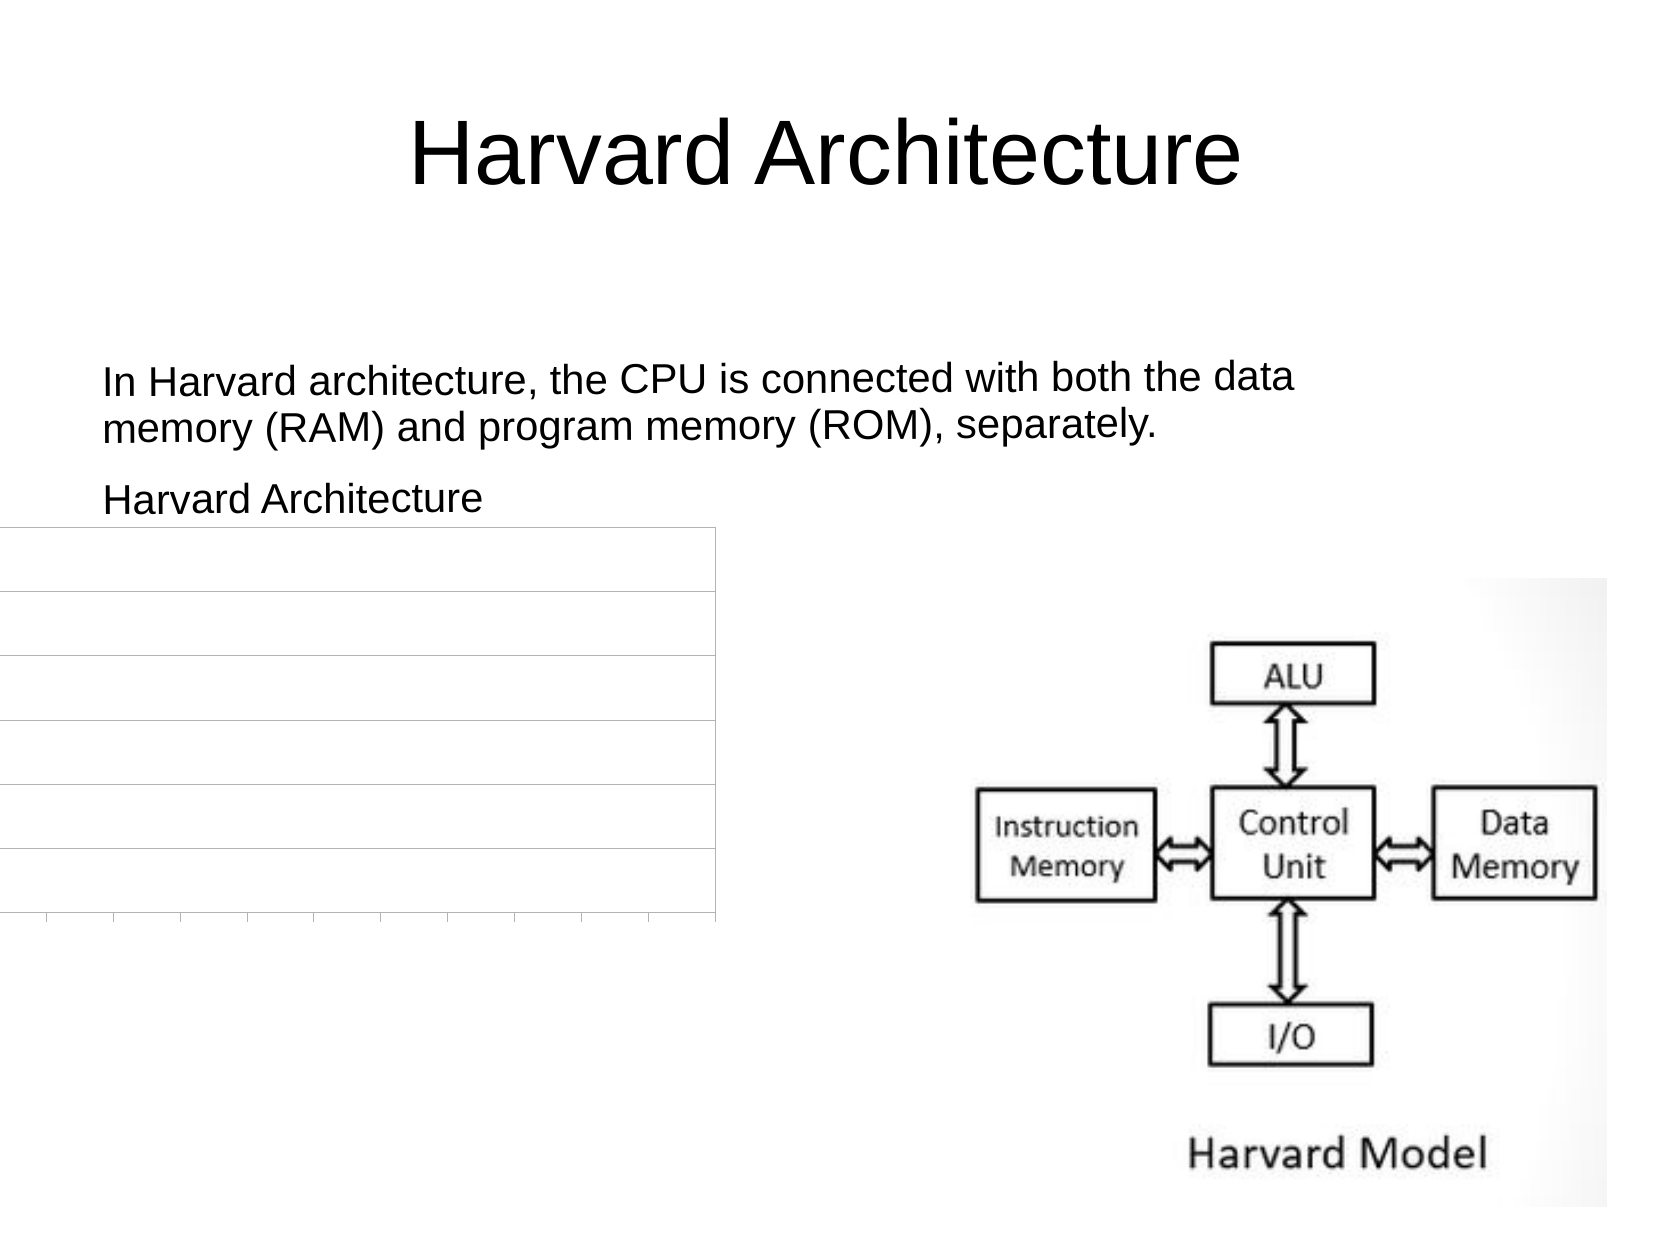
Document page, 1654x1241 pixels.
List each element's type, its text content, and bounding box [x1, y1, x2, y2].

chart [0, 507, 745, 934]
picture [953, 578, 1607, 1207]
title Harvard Architecture [82, 49, 1571, 257]
text_box In Harvard architecture, the CPU is connected with both the data memory (RAM) and program memory (ROM), separately. Harvard Architecture [87, 344, 1312, 579]
